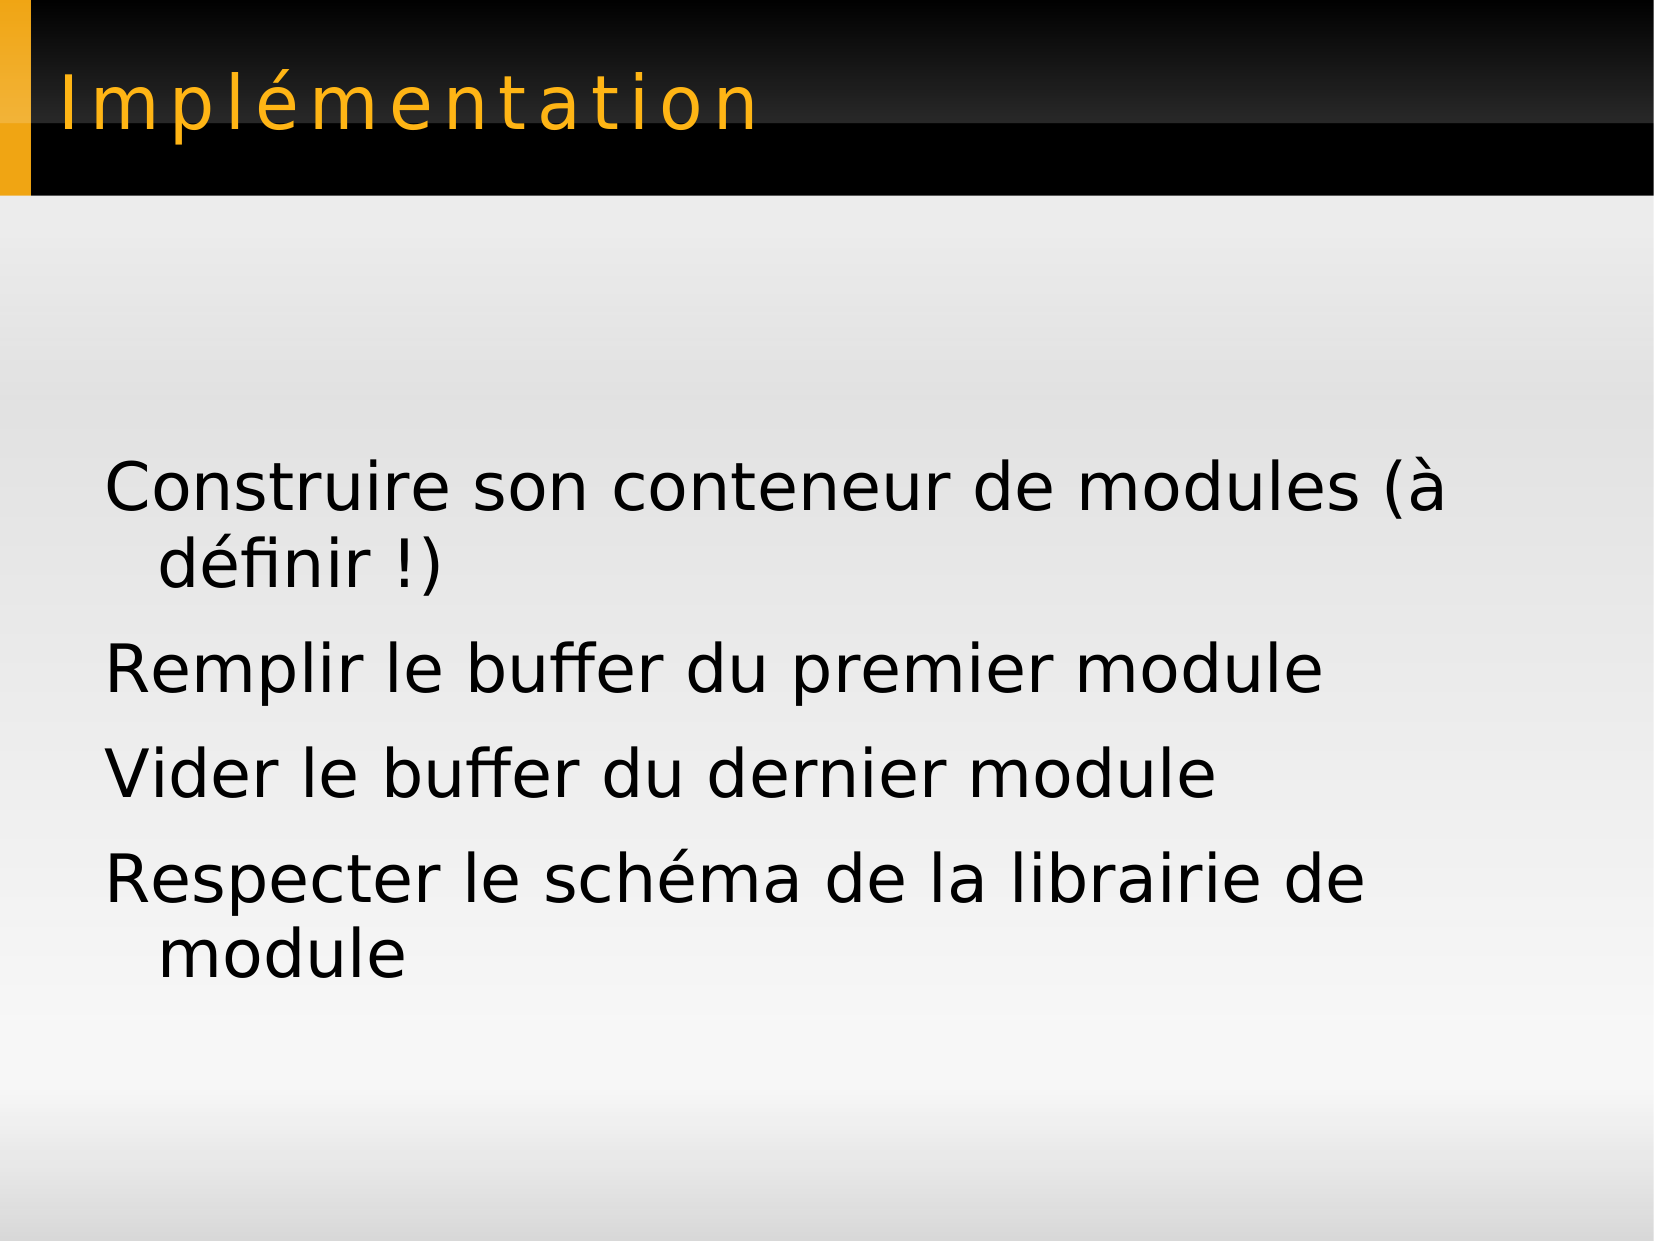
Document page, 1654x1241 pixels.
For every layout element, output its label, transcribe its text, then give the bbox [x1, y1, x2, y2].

list Construire son conteneur de modules (à définir !) Remplir le buffer du premier module Vider le buffer du dernier module Respecter le schéma de la librairie de module [86, 449, 1576, 1163]
picture [0, 0, 1654, 1241]
title Implémentation [59, 36, 1270, 171]
